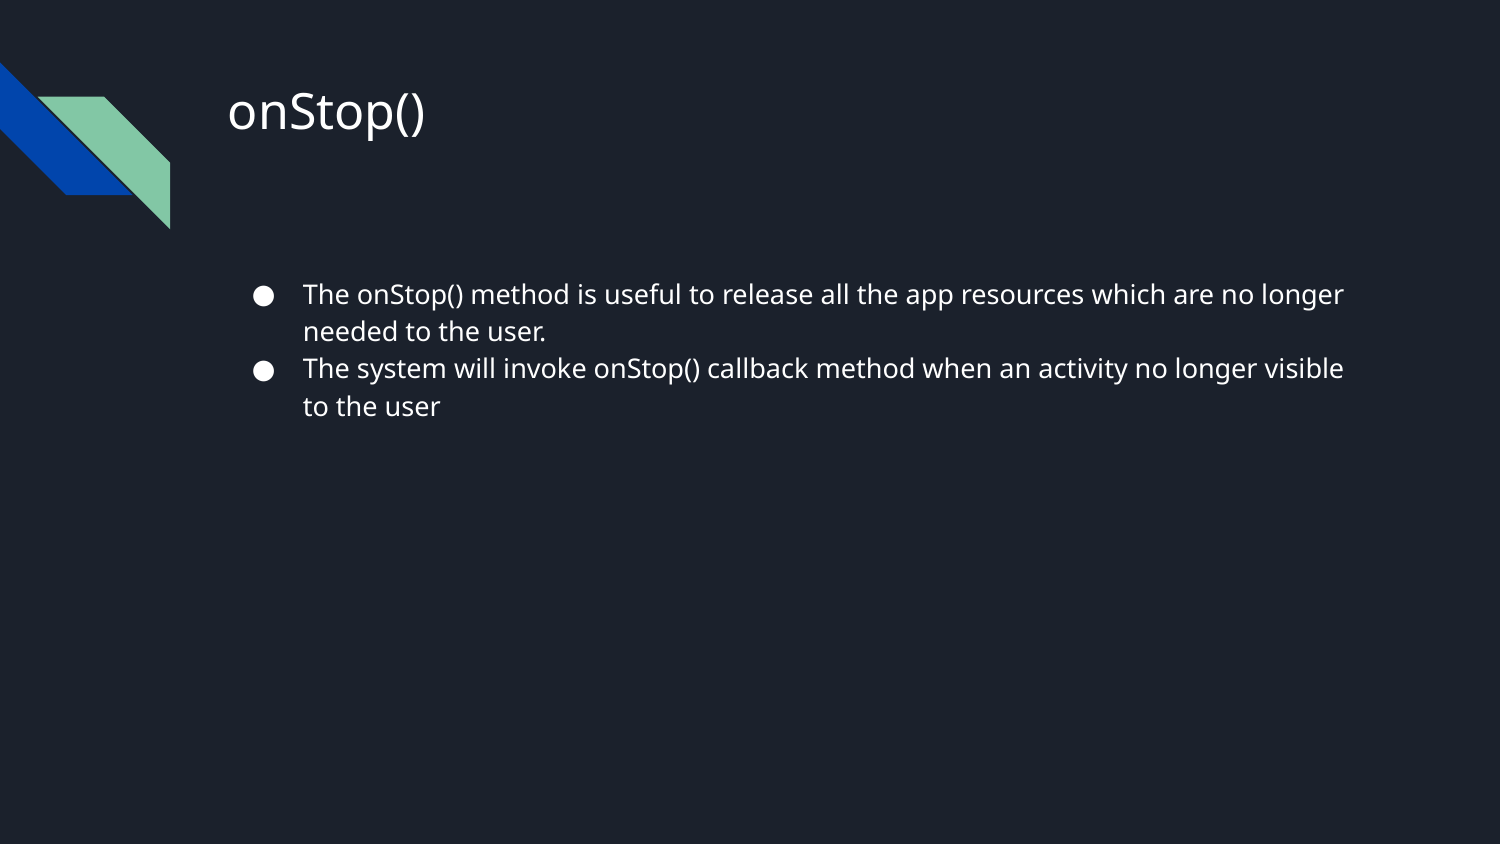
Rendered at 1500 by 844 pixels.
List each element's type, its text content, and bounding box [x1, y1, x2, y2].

title onStop() [212, 64, 1368, 215]
list The onStop() method is useful to release all the app resources which are no longer needed to the user. The system will invoke onStop() callback method when an activity no longer visible to the user [212, 257, 1368, 735]
